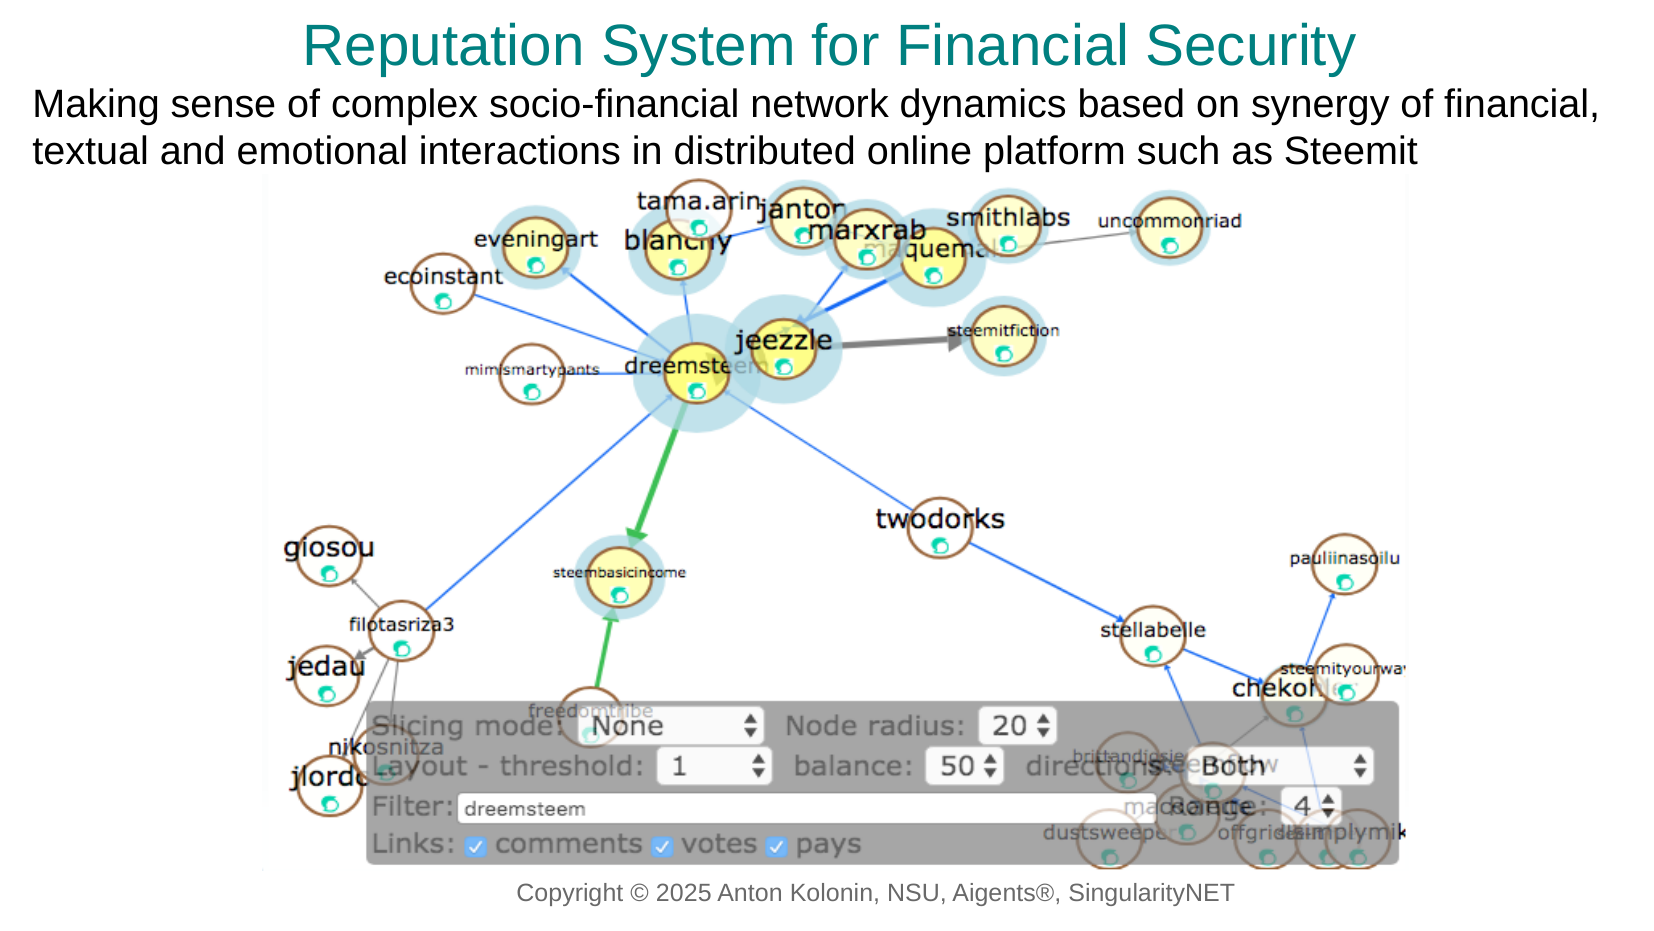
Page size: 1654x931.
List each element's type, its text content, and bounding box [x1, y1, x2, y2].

picture [262, 180, 1409, 871]
text_box Reputation System for Financial Security Making sense of complex socio-financial network dynamics based on synergy of financial, textual and emotional interactions in distributed online platform such as Steemit [17, 0, 1643, 180]
